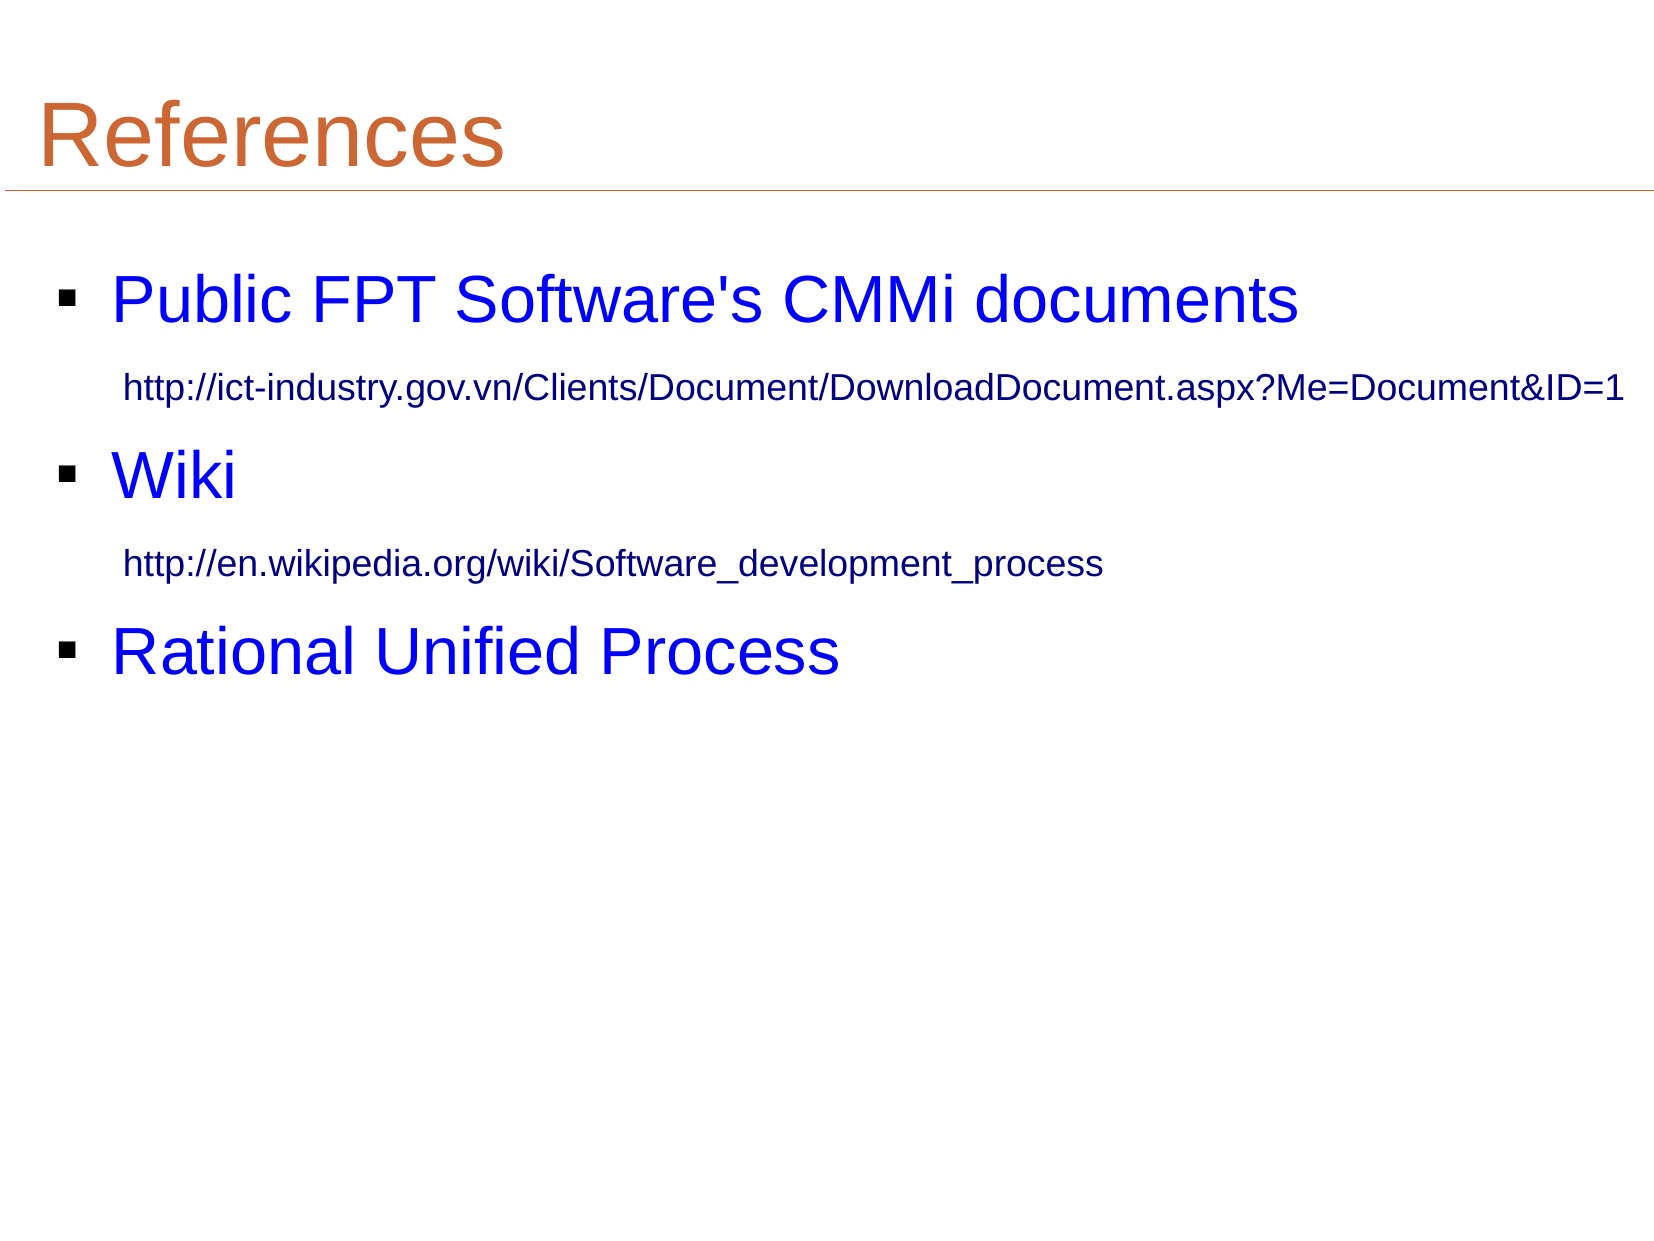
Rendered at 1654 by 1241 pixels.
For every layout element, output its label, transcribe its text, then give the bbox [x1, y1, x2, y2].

list Public FPT Software's CMMi documents http://ict-industry.gov.vn/Clients/Document/DownloadDocument.aspx?Me=Document&ID=1 Wiki http://en.wikipedia.org/wiki/Software_development_process Rational Unified Process [41, 262, 1654, 1163]
title References [37, 31, 1651, 239]
